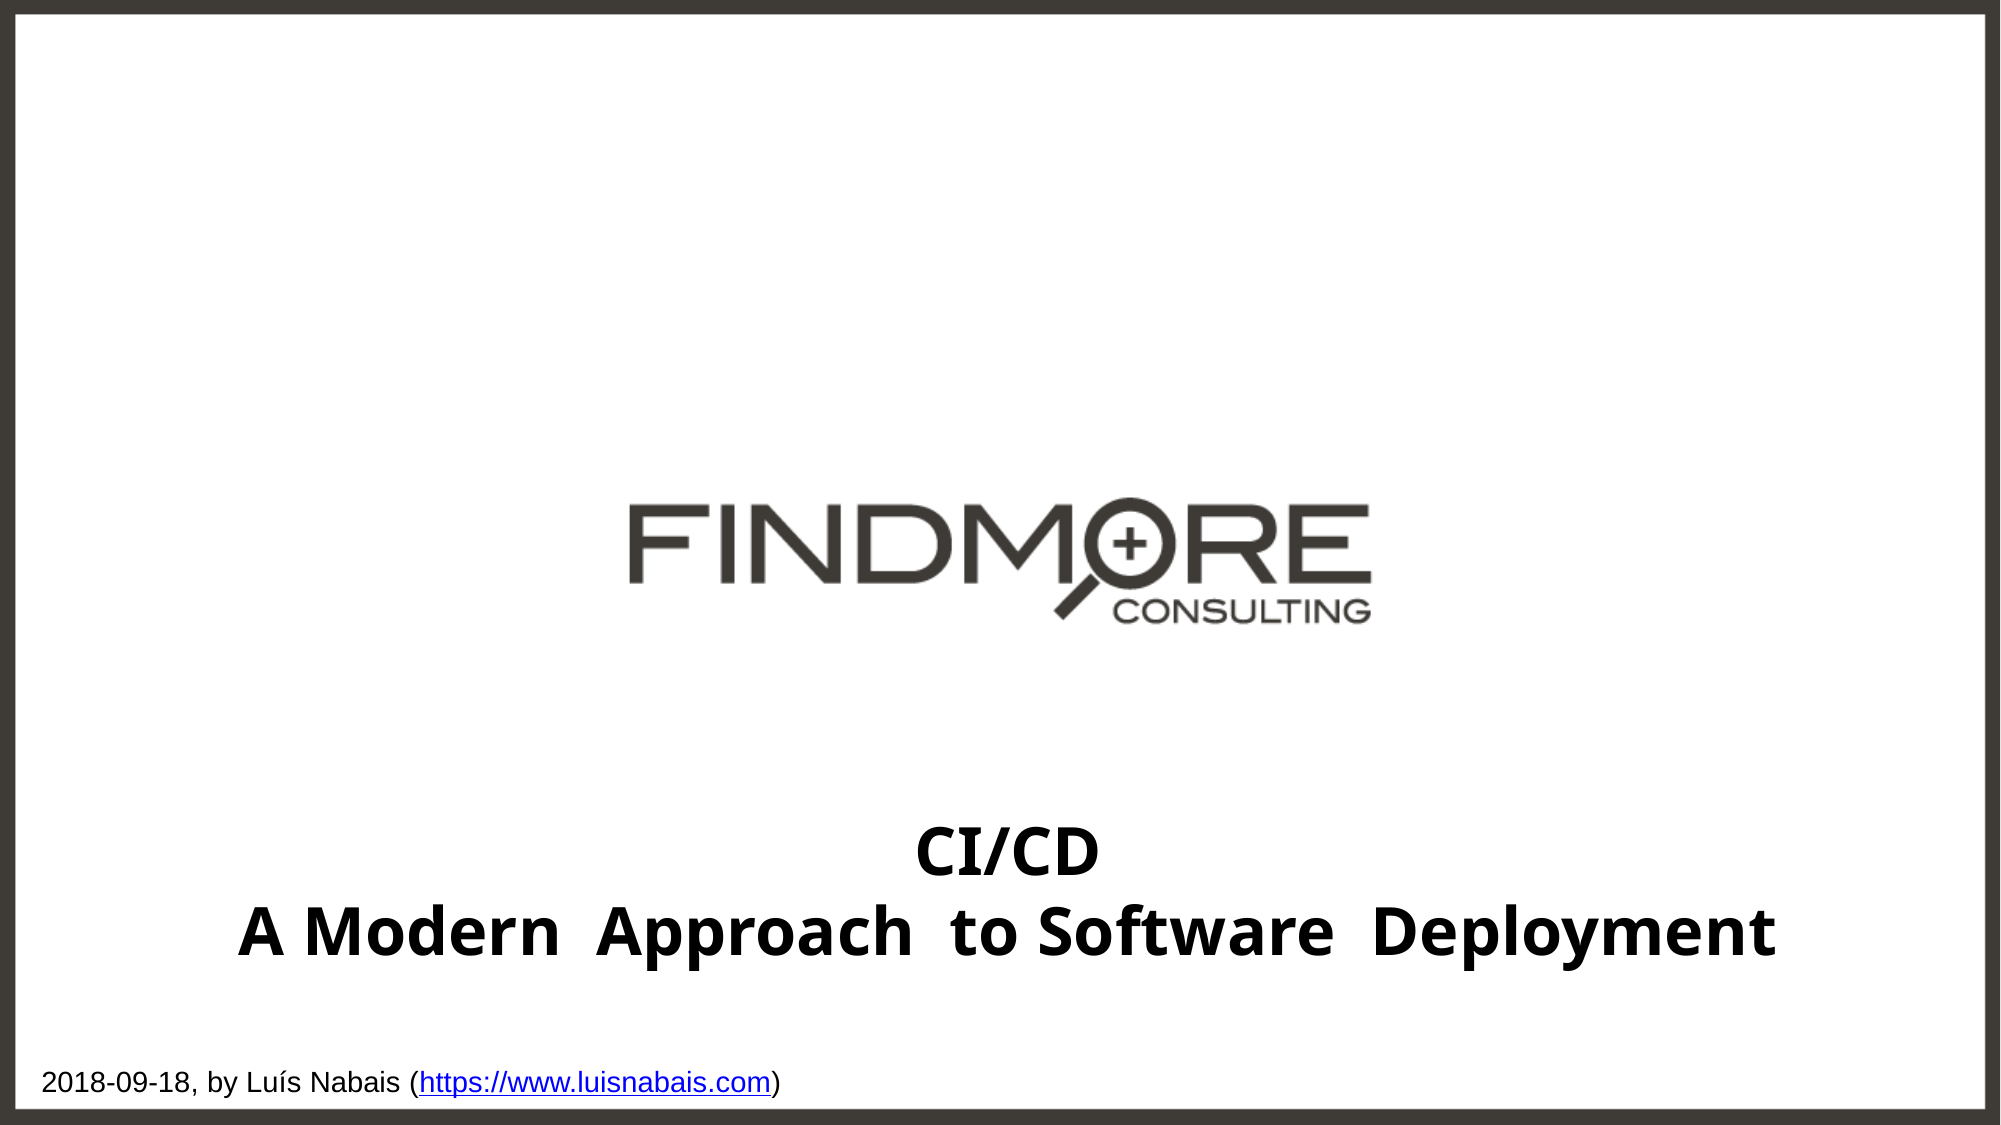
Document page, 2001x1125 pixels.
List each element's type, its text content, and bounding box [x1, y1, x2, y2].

text_box 2018-09-18, by Luís Nabais (https://www.luisnabais.com) [26, 1048, 1090, 1106]
picture [0, 0, 2001, 1125]
text_box CI/CD A Modern Approach to Software Deployment [26, 801, 1991, 907]
